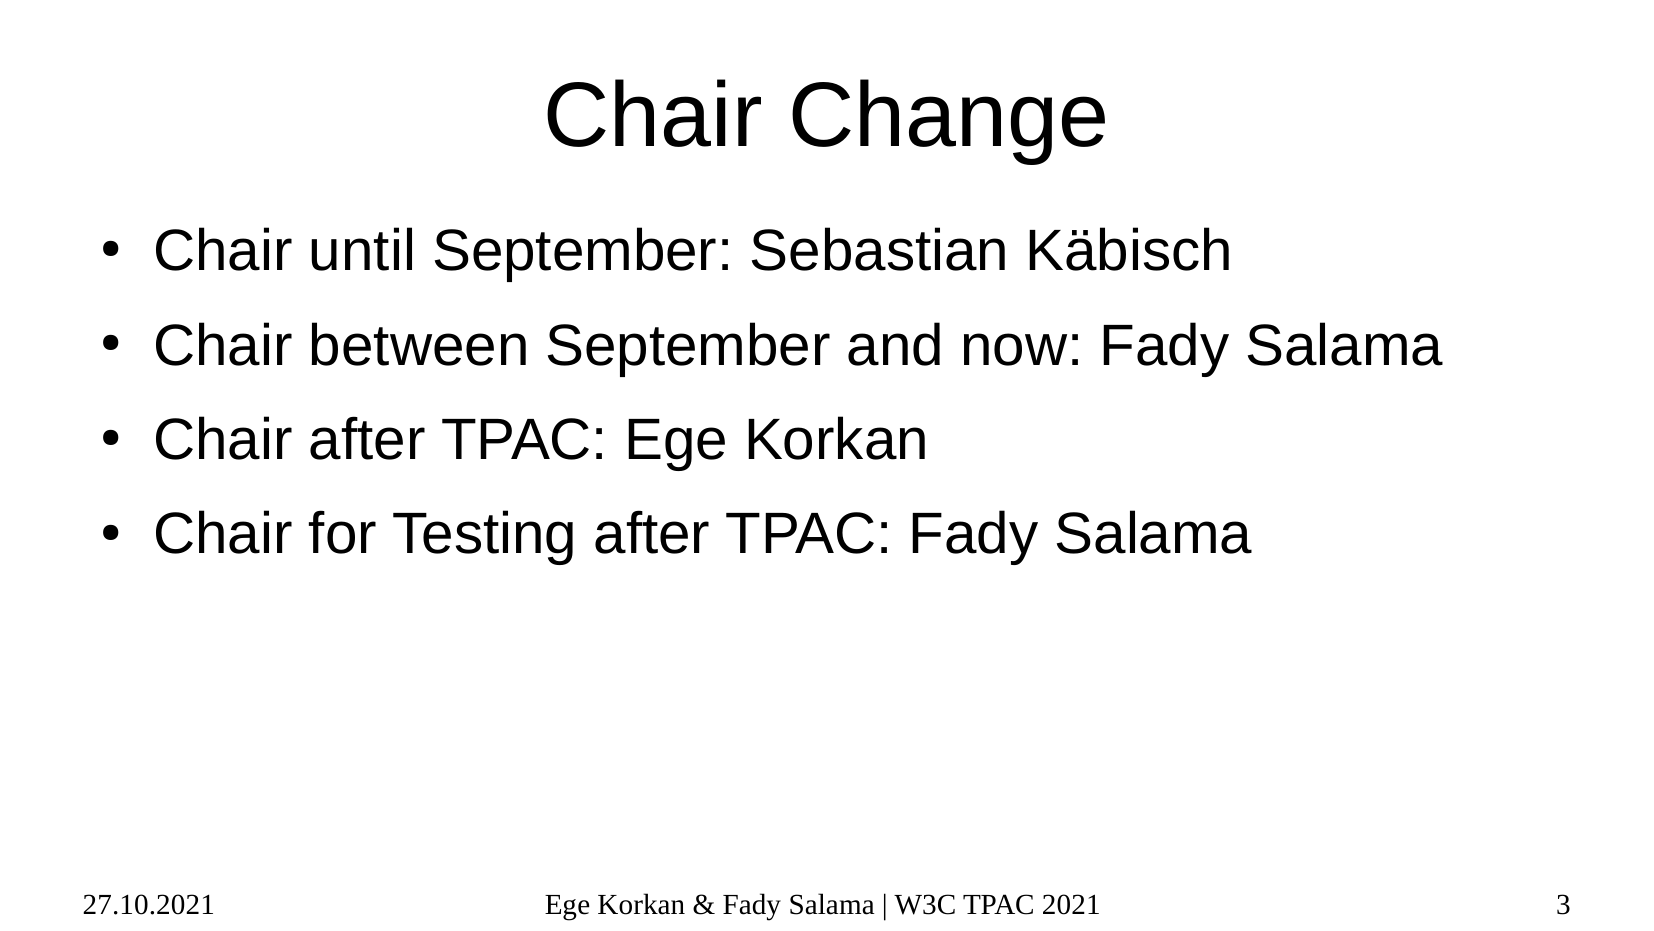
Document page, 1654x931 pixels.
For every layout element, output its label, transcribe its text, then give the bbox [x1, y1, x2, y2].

title Chair Change [82, 37, 1571, 193]
list Chair until September: Sebastian Käbisch Chair between September and now: Fady Salama Chair after TPAC: Ege Korkan Chair for Testing after TPAC: Fady Salama [82, 217, 1571, 758]
